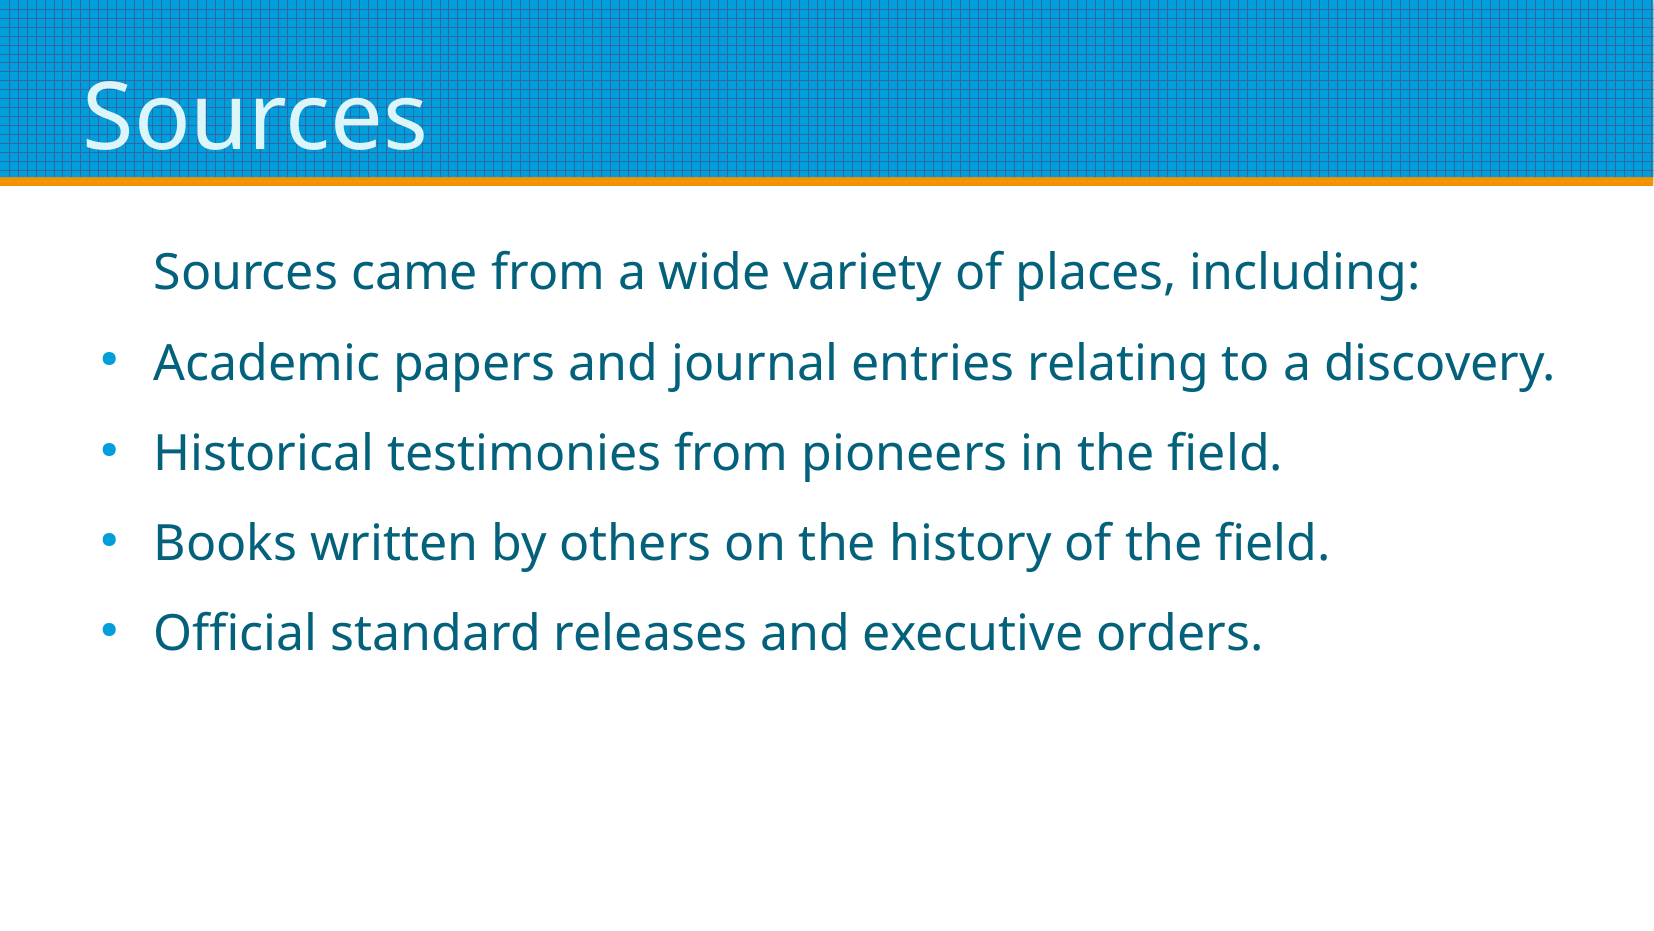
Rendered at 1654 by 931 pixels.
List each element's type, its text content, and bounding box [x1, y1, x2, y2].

list Sources came from a wide variety of places, including: Academic papers and journal entries relating to a discovery. Historical testimonies from pioneers in the field. Books written by others on the history of the field. Official standard releases and executive orders. [82, 236, 1571, 813]
title Sources [82, 14, 1571, 178]
